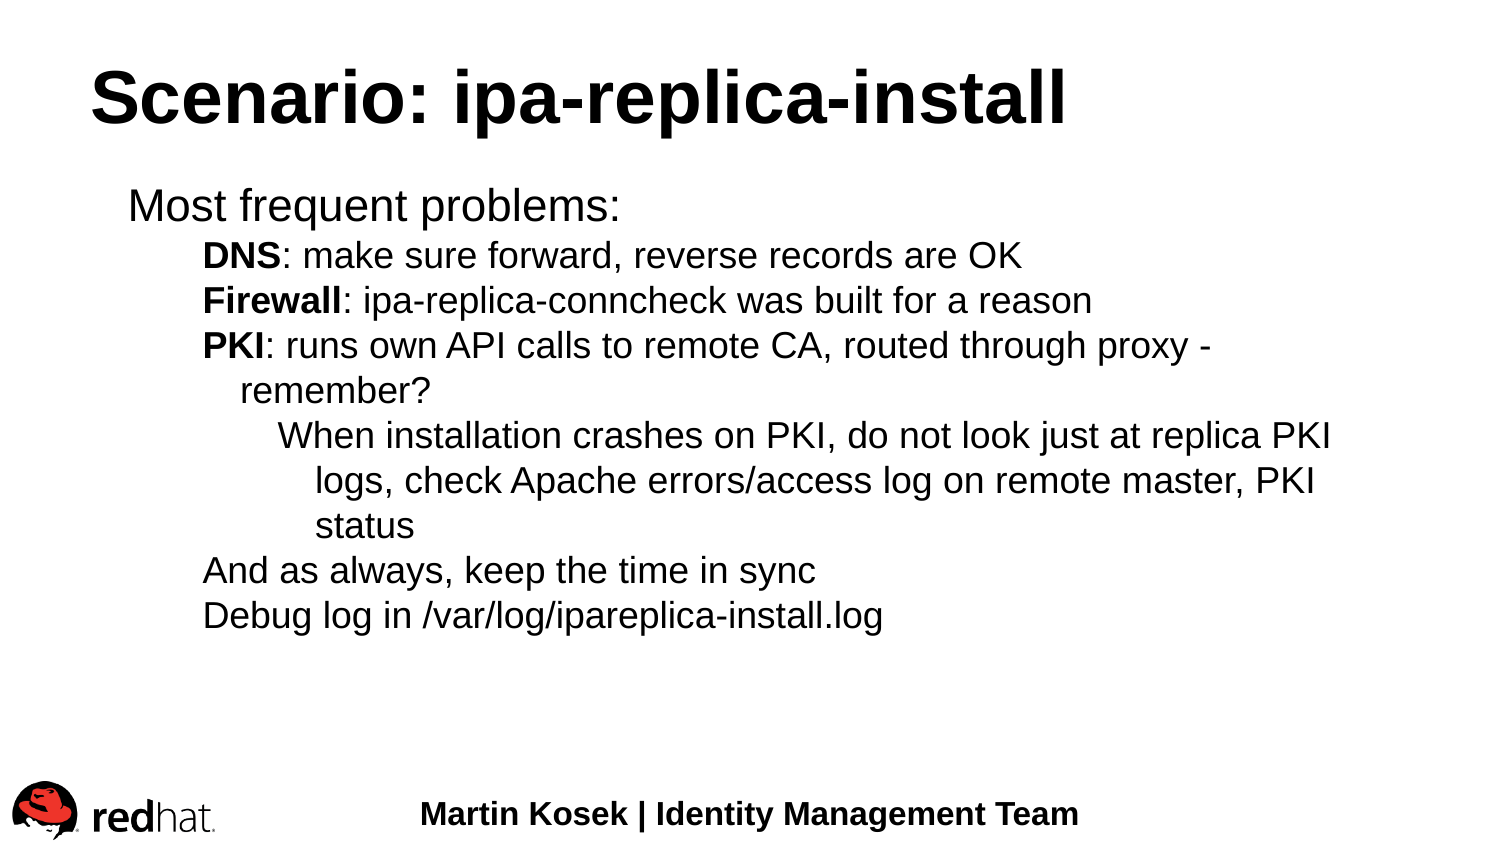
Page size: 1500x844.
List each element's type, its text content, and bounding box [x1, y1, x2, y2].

title Scenario: ipa-replica-install [75, 12, 1425, 154]
picture [12, 781, 215, 844]
list Most frequent problems: DNS: make sure forward, reverse records are OK Firewall: ipa-replica-conncheck was built for a reason PKI: runs own API calls to remote CA, routed through proxy - remember? When installation crashes on PKI, do not look just at replica PKI logs, check Apache errors/access log on remote master, PKI status And as always, keep the time in sync Debug log in /var/log/ipareplica-install.log [75, 160, 1425, 780]
